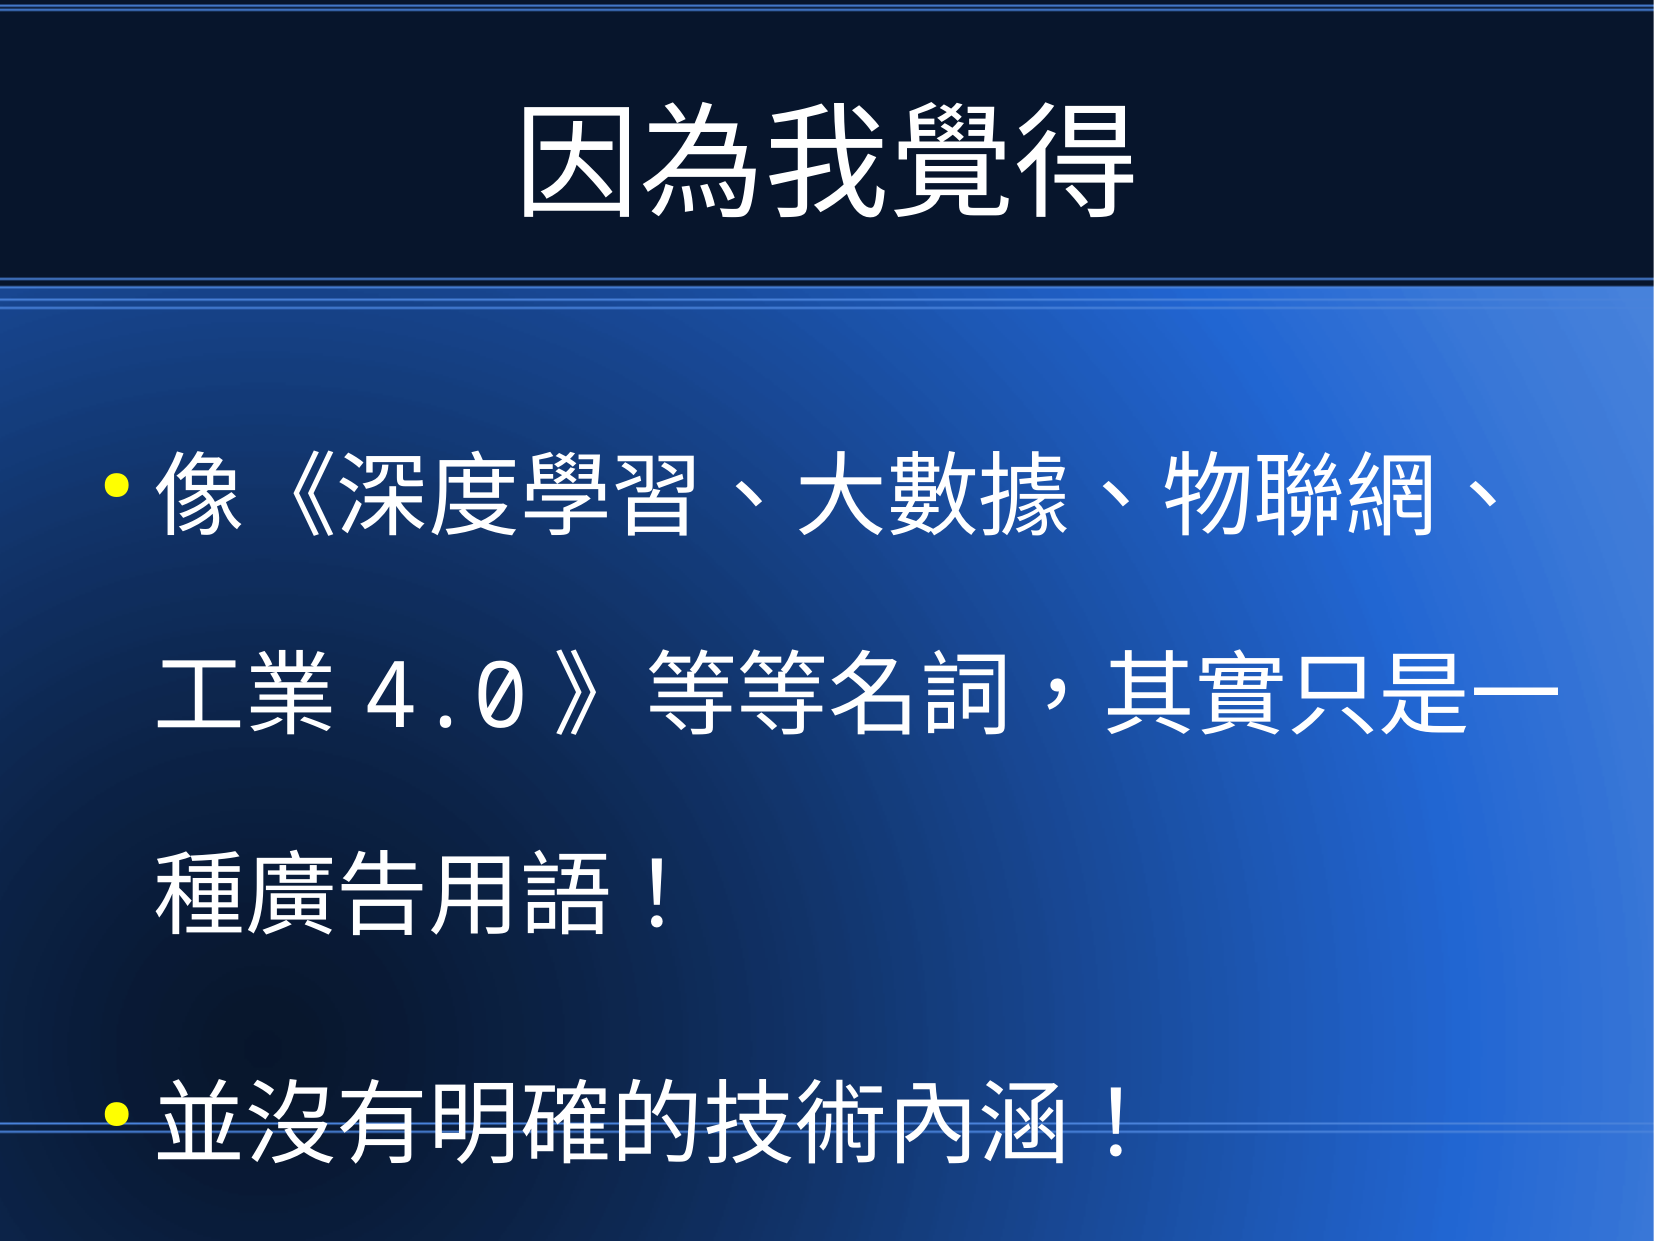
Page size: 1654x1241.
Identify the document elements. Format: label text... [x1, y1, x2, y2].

list 像《深度學習、大數據、物聯網、工業4.0》等等名詞，其實只是一種廣告用語！ 並沒有明確的技術內涵！ [82, 355, 1571, 1241]
picture [0, 0, 1654, 1241]
title 因為我覺得 [82, 49, 1571, 257]
